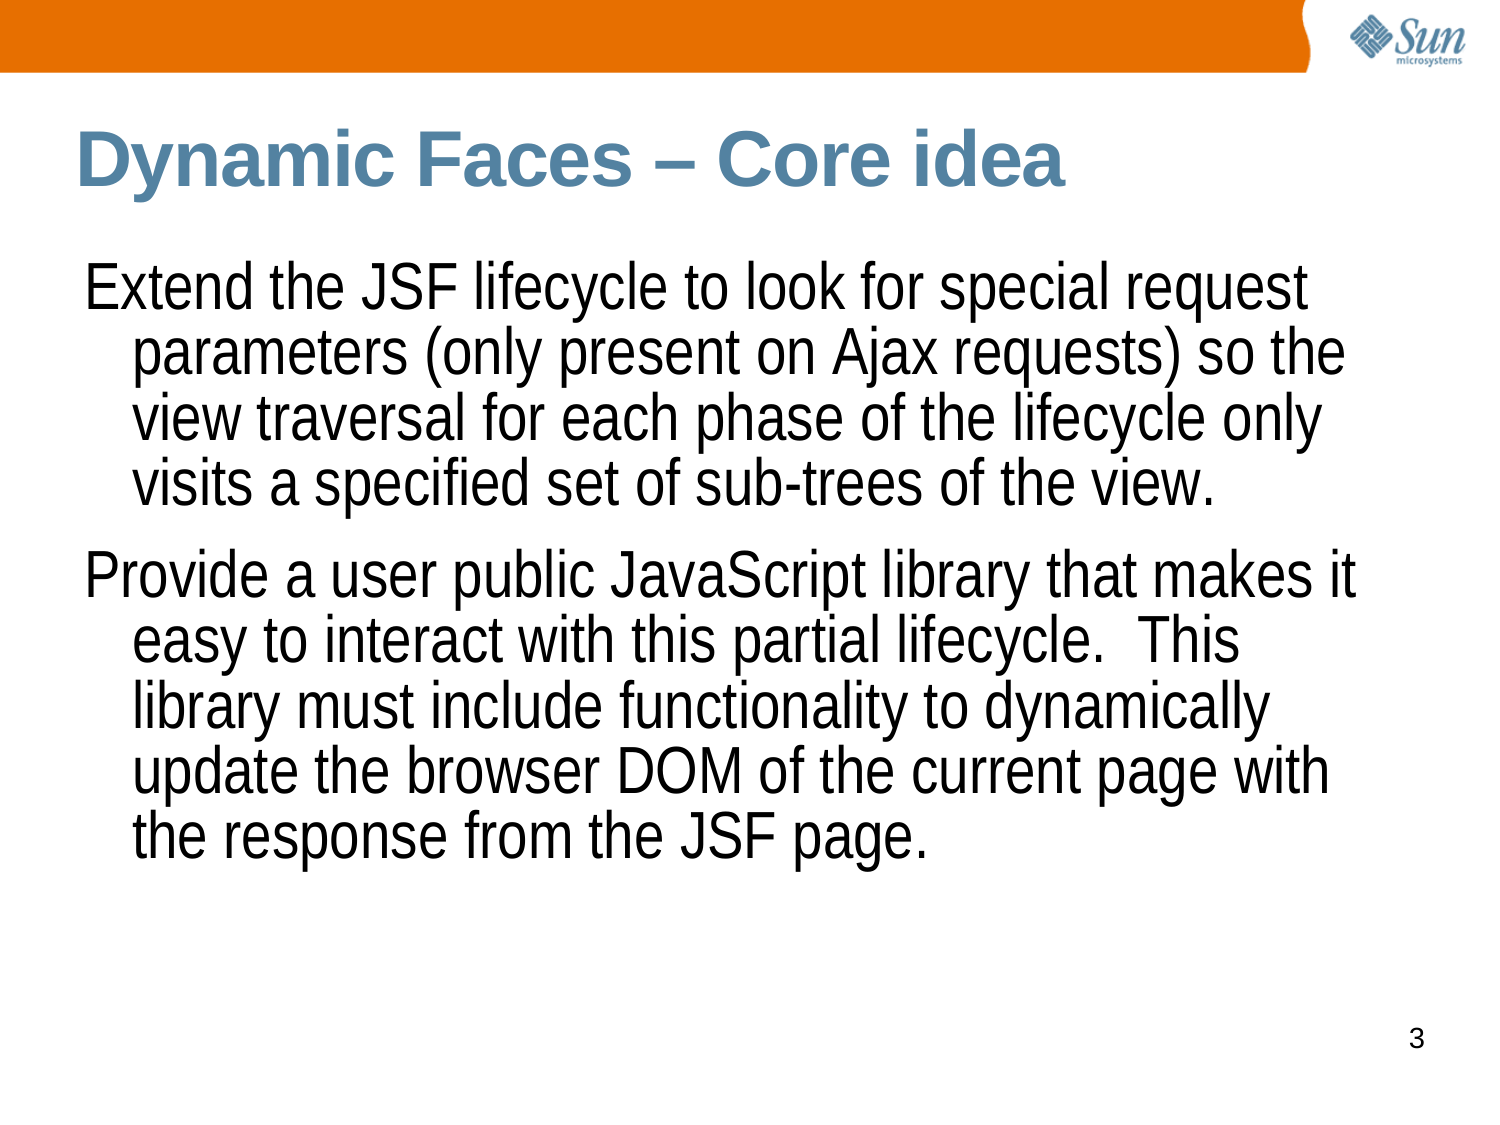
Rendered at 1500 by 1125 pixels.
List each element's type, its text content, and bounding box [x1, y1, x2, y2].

picture [0, 0, 1500, 75]
title Dynamic Faces – Core idea [75, 122, 1438, 228]
list Extend the JSF lifecycle to look for special request parameters (only present on Ajax requests) so the view traversal for each phase of the lifecycle only visits a specified set of sub-trees of the view. Provide a user public JavaScript library that makes it easy to interact with this partial lifecycle. This library must include functionality to dynamically update the browser DOM of the current page with the response from the JSF page. [64, 257, 1402, 1017]
